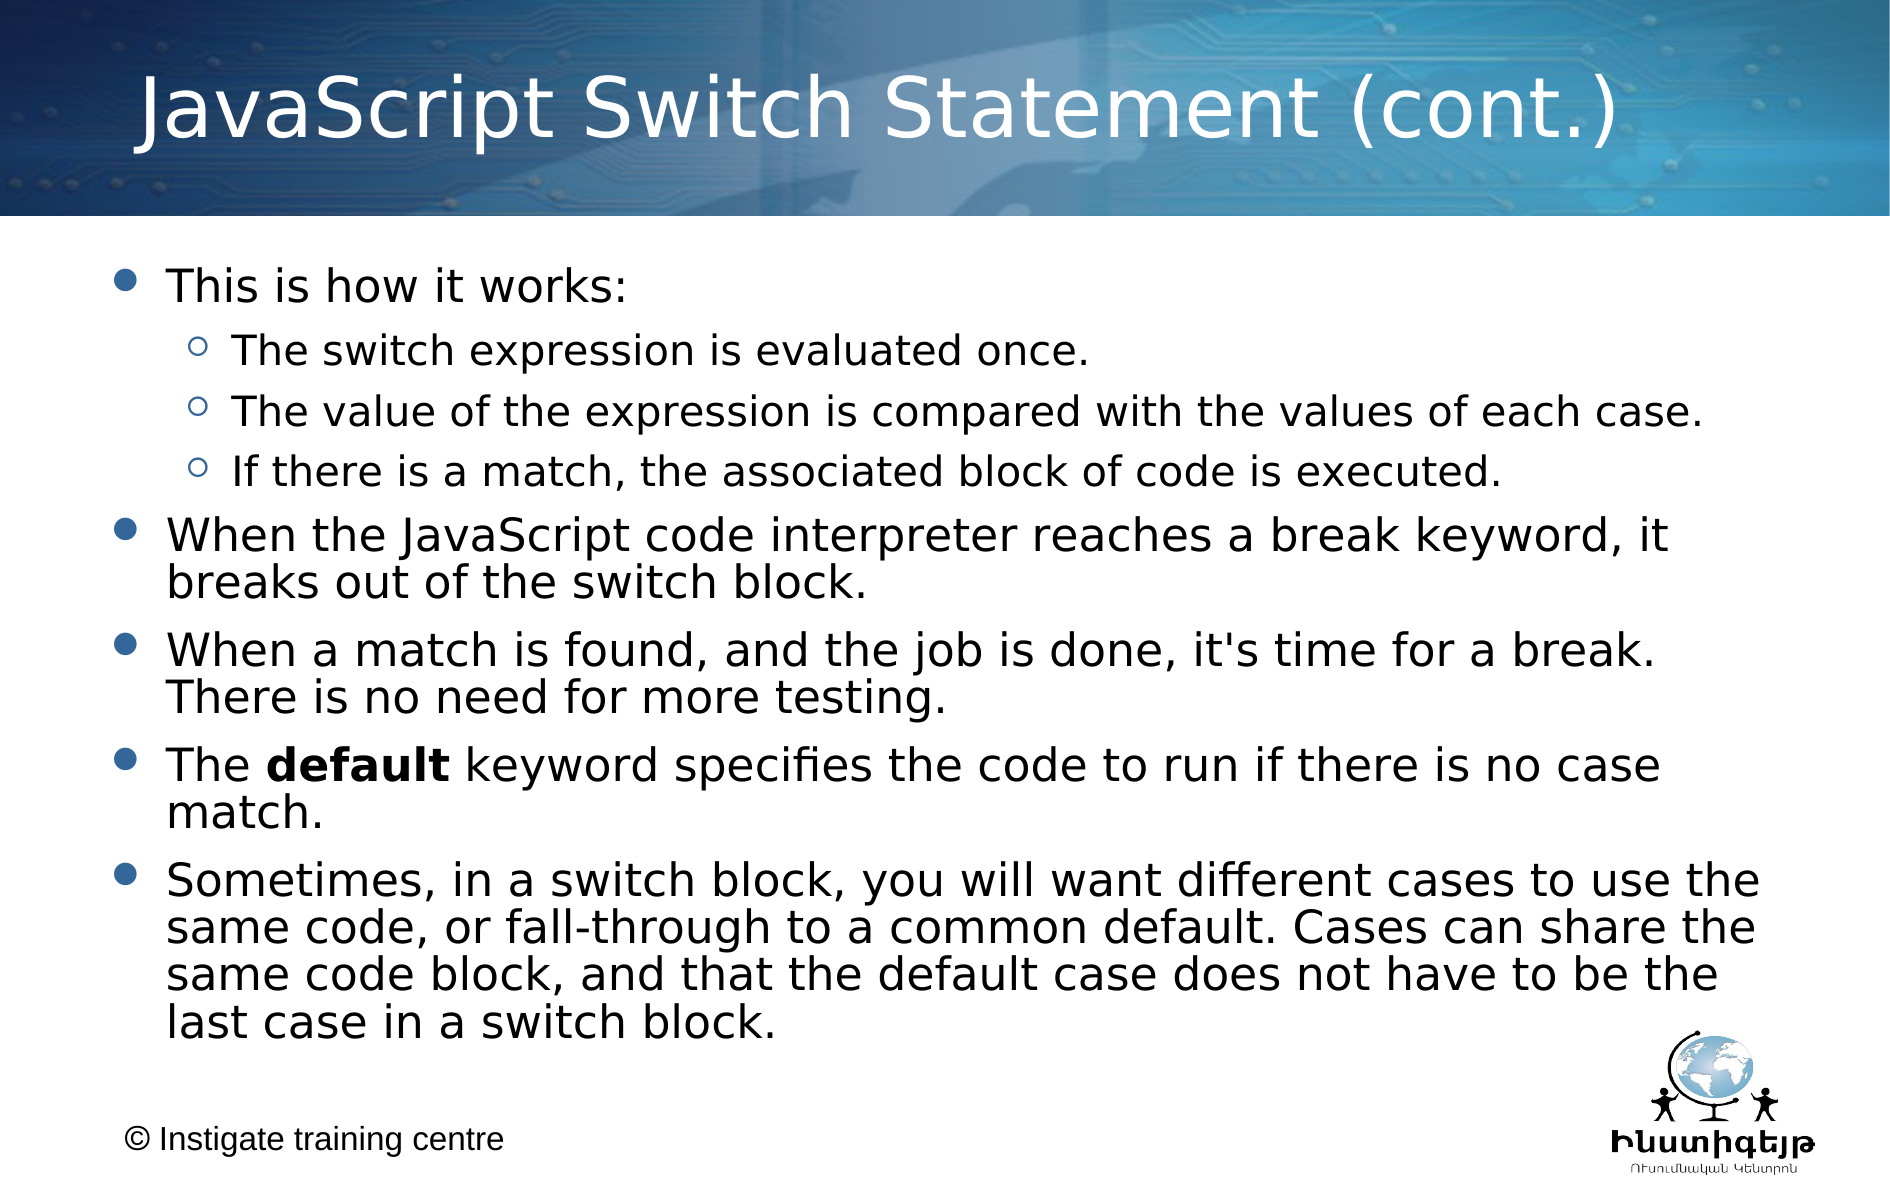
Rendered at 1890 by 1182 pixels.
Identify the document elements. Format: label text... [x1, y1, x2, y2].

list This is how it works: The switch expression is evaluated once. The value of the expression is compared with the values of each case. If there is a match, the associated block of code is executed. When the JavaScript code interpreter reaches a break keyword, it breaks out of the switch block. When a match is found, and the job is done, it's time for a break. There is no need for more testing. The default keyword specifies the code to run if there is no case match. Sometimes, in a switch block, you will want different cases to use the same code, or fall-through to a common default. Cases can share the same code block, and that the default case does not have to be the last case in a switch block. [110, 264, 1801, 293]
picture [0, 0, 1890, 216]
picture [1612, 1030, 1815, 1175]
